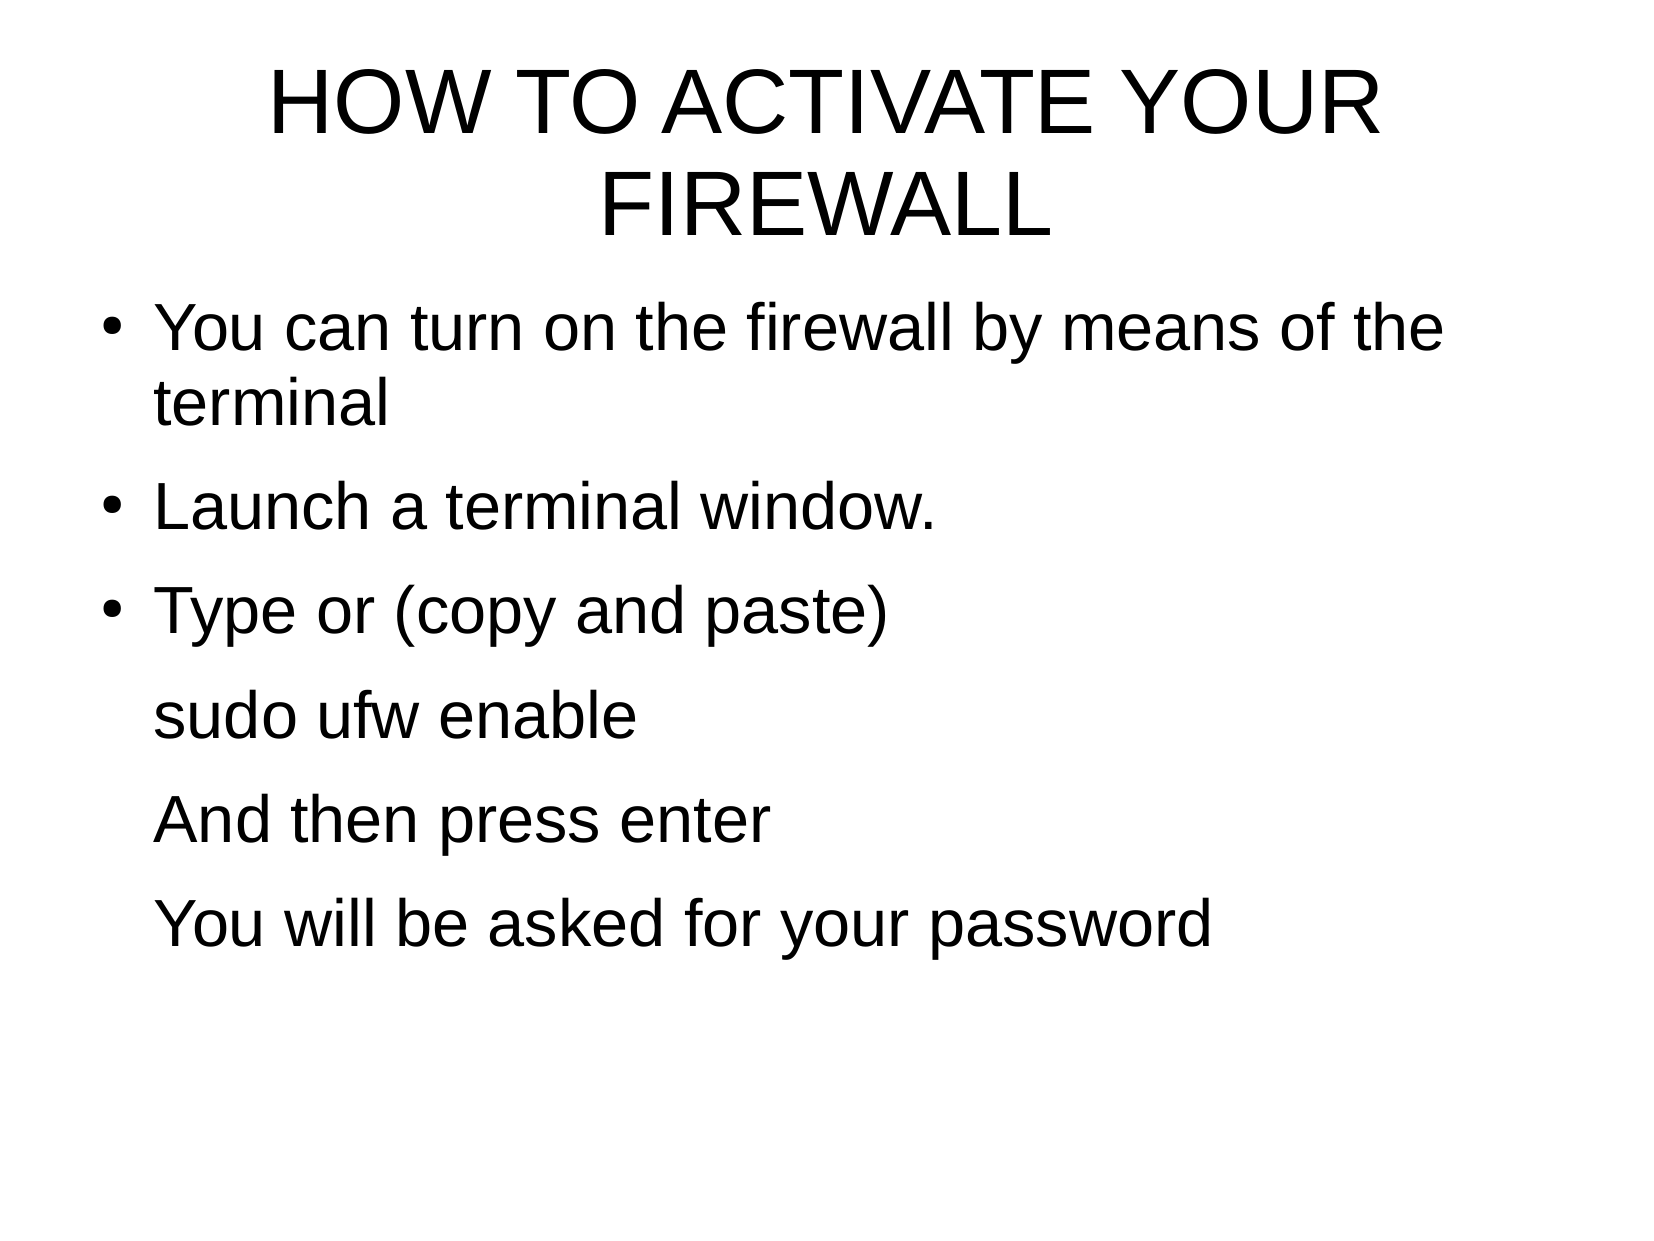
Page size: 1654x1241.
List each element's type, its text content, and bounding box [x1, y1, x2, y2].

list You can turn on the firewall by means of the terminal Launch a terminal window. Type or (copy and paste) sudo ufw enable And then press enter You will be asked for your password [82, 290, 1571, 1010]
title HOW TO ACTIVATE YOUR FIREWALL [82, 49, 1571, 257]
